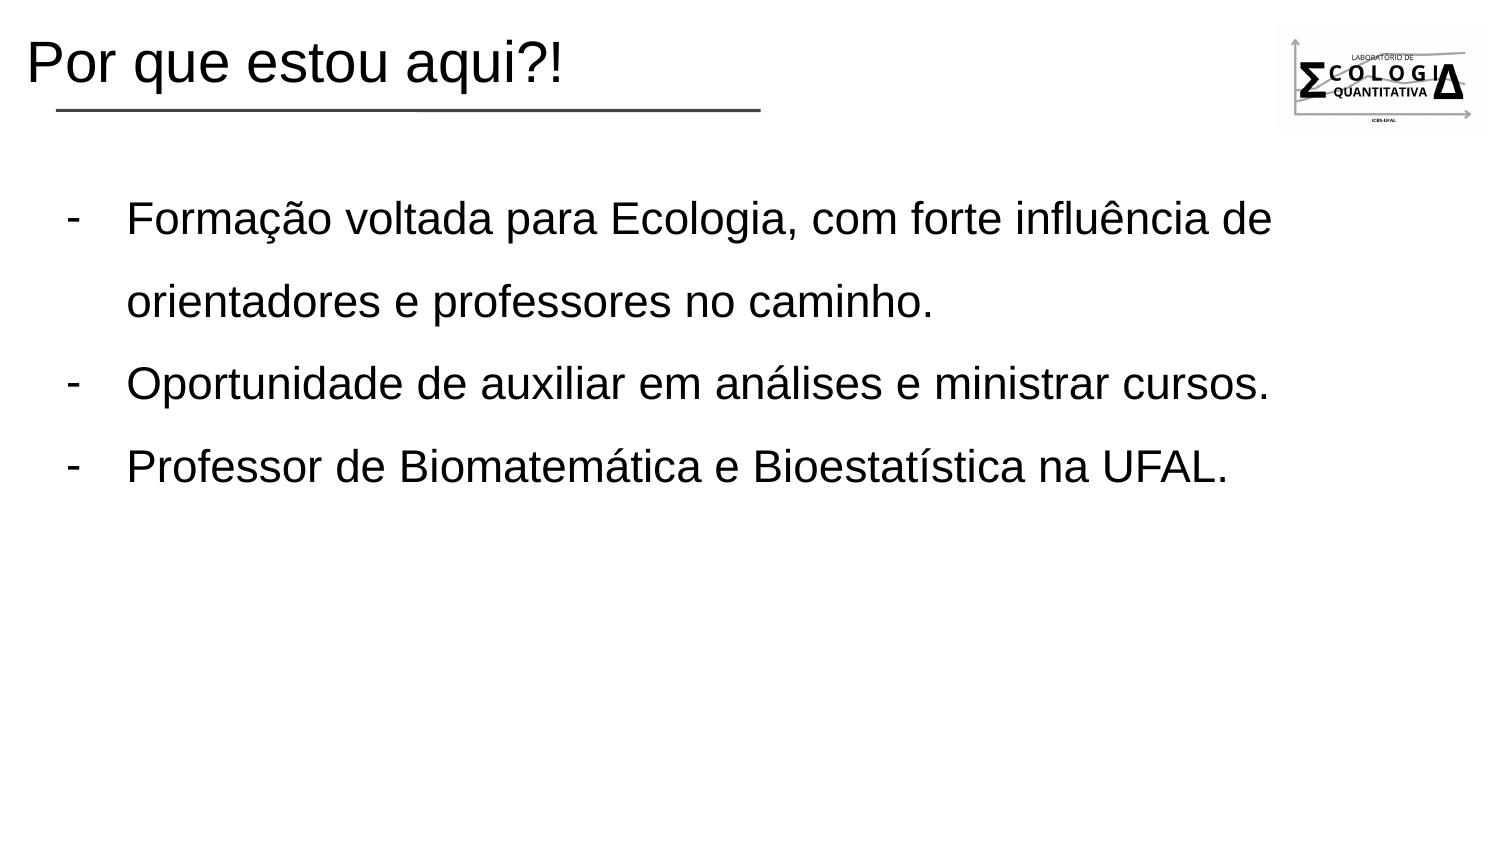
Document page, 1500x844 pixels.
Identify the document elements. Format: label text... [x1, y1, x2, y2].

text_box Por que estou aqui?! [11, 9, 1210, 117]
picture [1275, 23, 1490, 131]
text_box Formação voltada para Ecologia, com forte influência de orientadores e professores no caminho. Oportunidade de auxiliar em análises e ministrar cursos. Professor de Biomatemática e Bioestatística na UFAL. [36, 146, 1427, 729]
